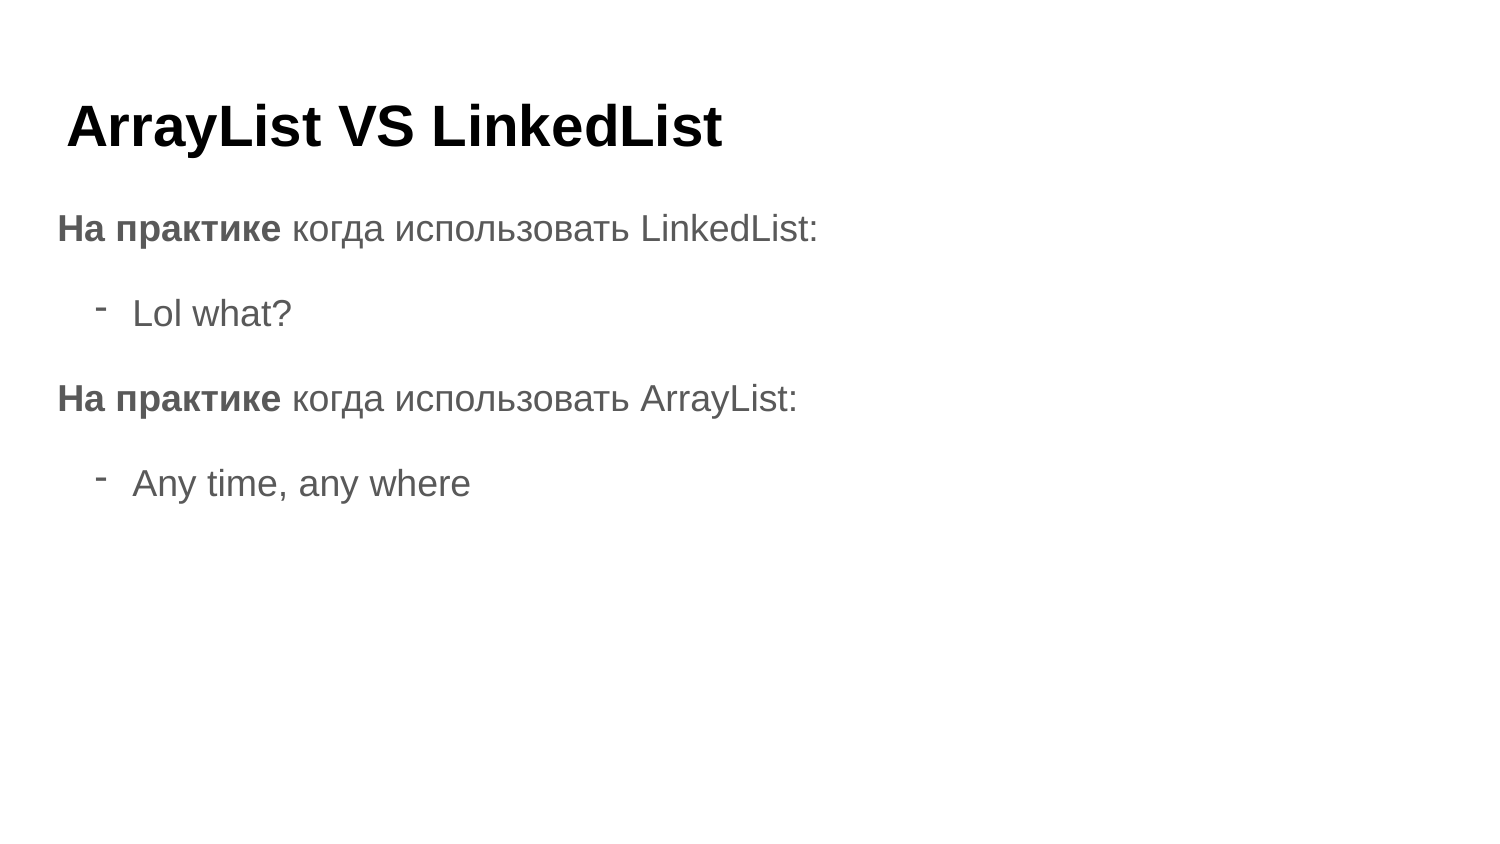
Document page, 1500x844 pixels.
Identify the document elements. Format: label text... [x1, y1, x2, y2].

title ArrayList VS LinkedList [51, 72, 1449, 167]
list На практике когда использовать LinkedList: Lol what? На практике когда использовать ArrayList: Any time, any where [42, 182, 1440, 743]
